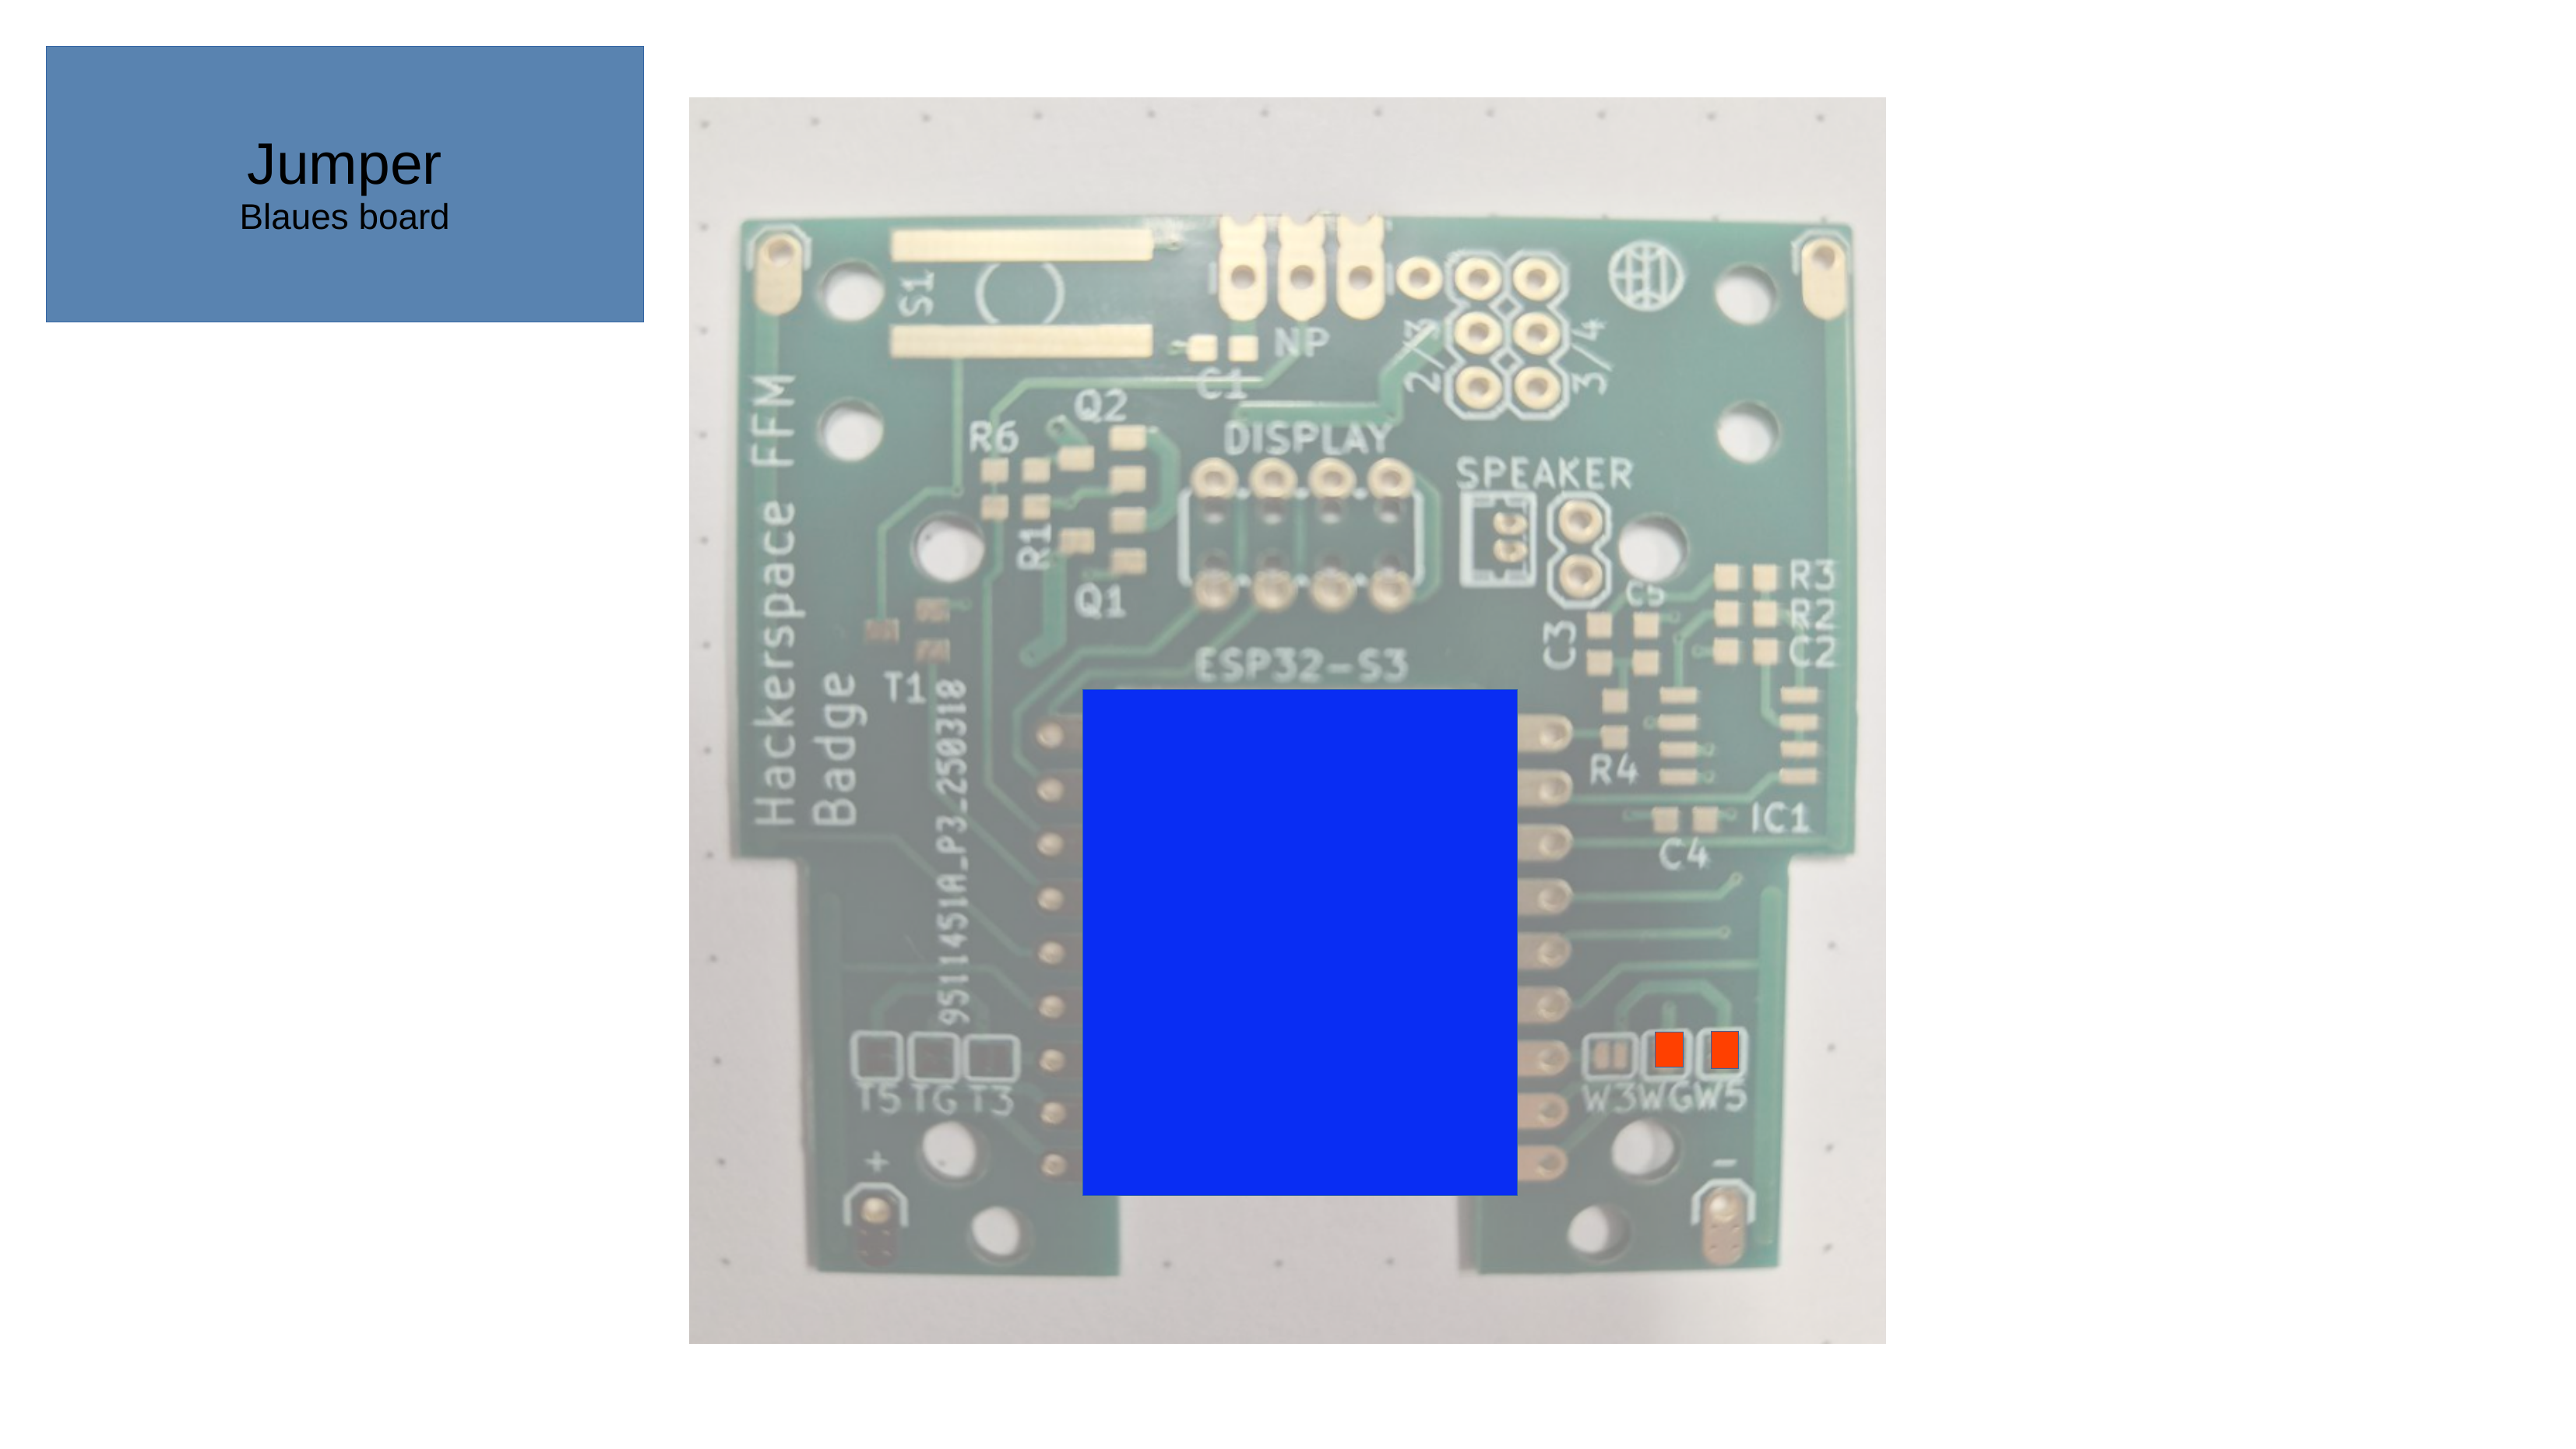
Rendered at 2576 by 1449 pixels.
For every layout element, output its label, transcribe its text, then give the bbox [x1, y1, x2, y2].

text_box [1655, 1032, 1684, 1067]
text_box Jumper Blaues board [46, 46, 644, 322]
text_box [1711, 1031, 1739, 1069]
picture [689, 97, 1886, 1344]
text_box [1082, 689, 1518, 1196]
